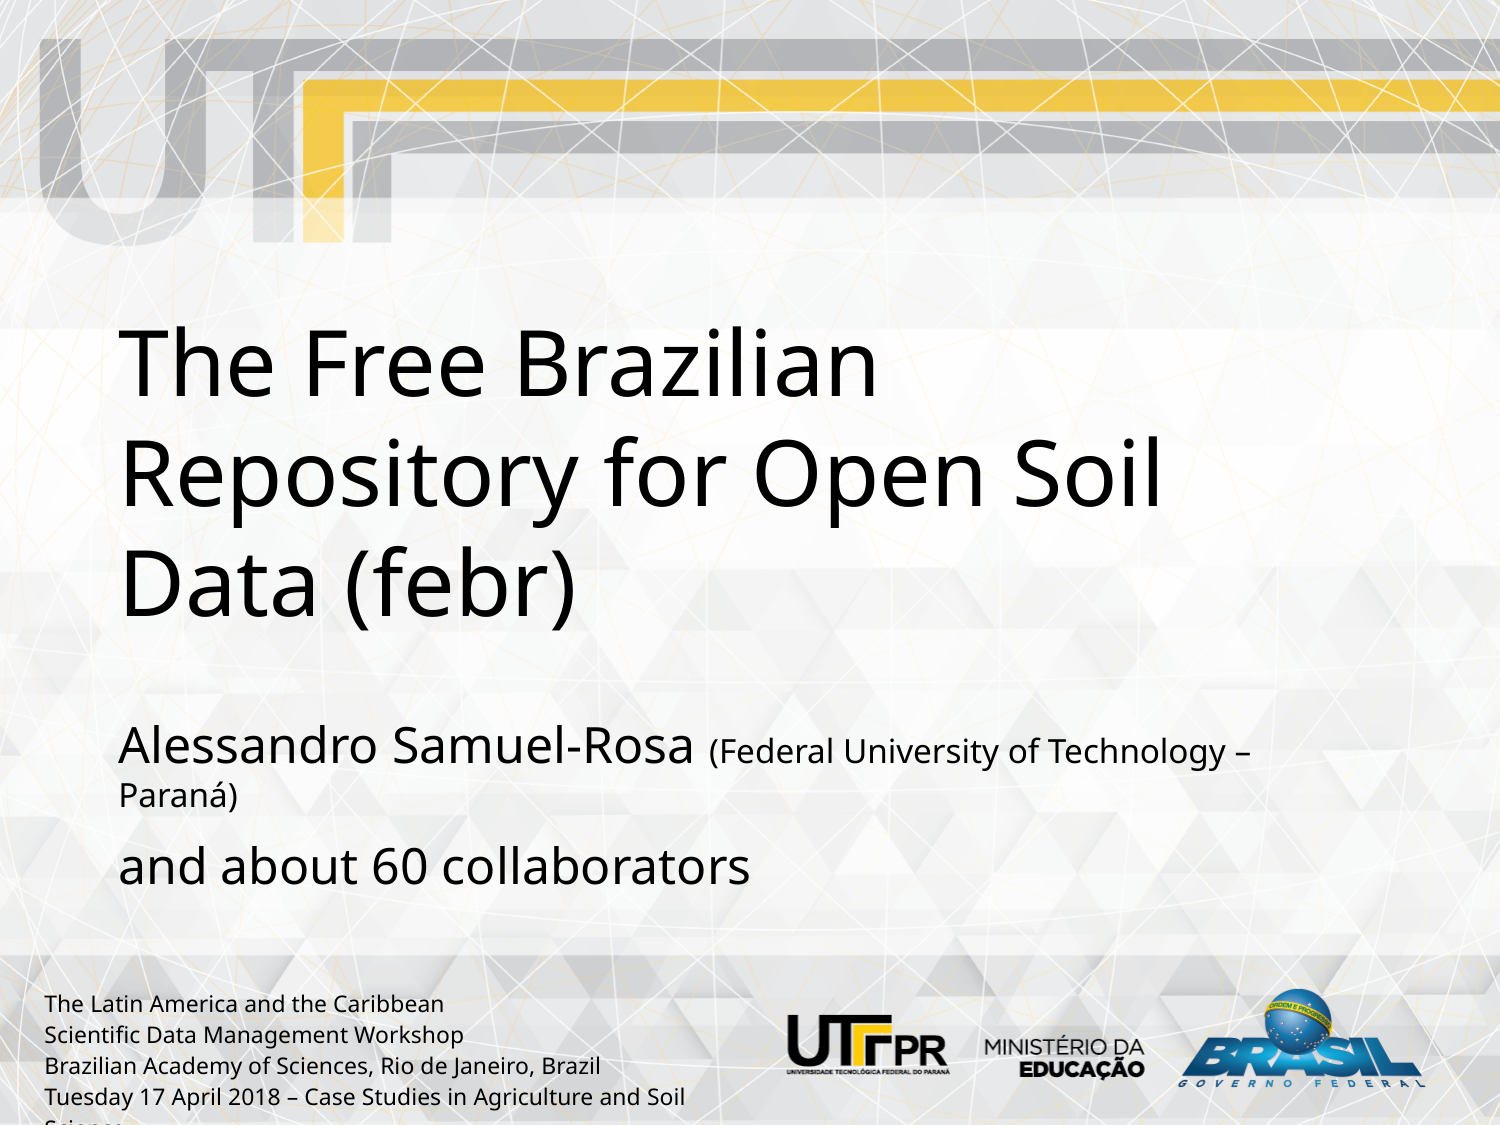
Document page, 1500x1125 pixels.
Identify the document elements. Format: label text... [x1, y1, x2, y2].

title The Free Brazilian Repository for Open Soil Data (febr) [103, 351, 1379, 643]
text_box The Latin America and the Caribbean Scientific Data Management Workshop Brazilian Academy of Sciences, Rio de Janeiro, Brazil Tuesday 17 April 2018 – Case Studies in Agriculture and Soil Science [29, 980, 751, 1111]
subtitle Alessandro Samuel-Rosa (Federal University of Technology – Paraná) and about 60 collaborators [103, 706, 1379, 849]
picture [0, 0, 1500, 1125]
